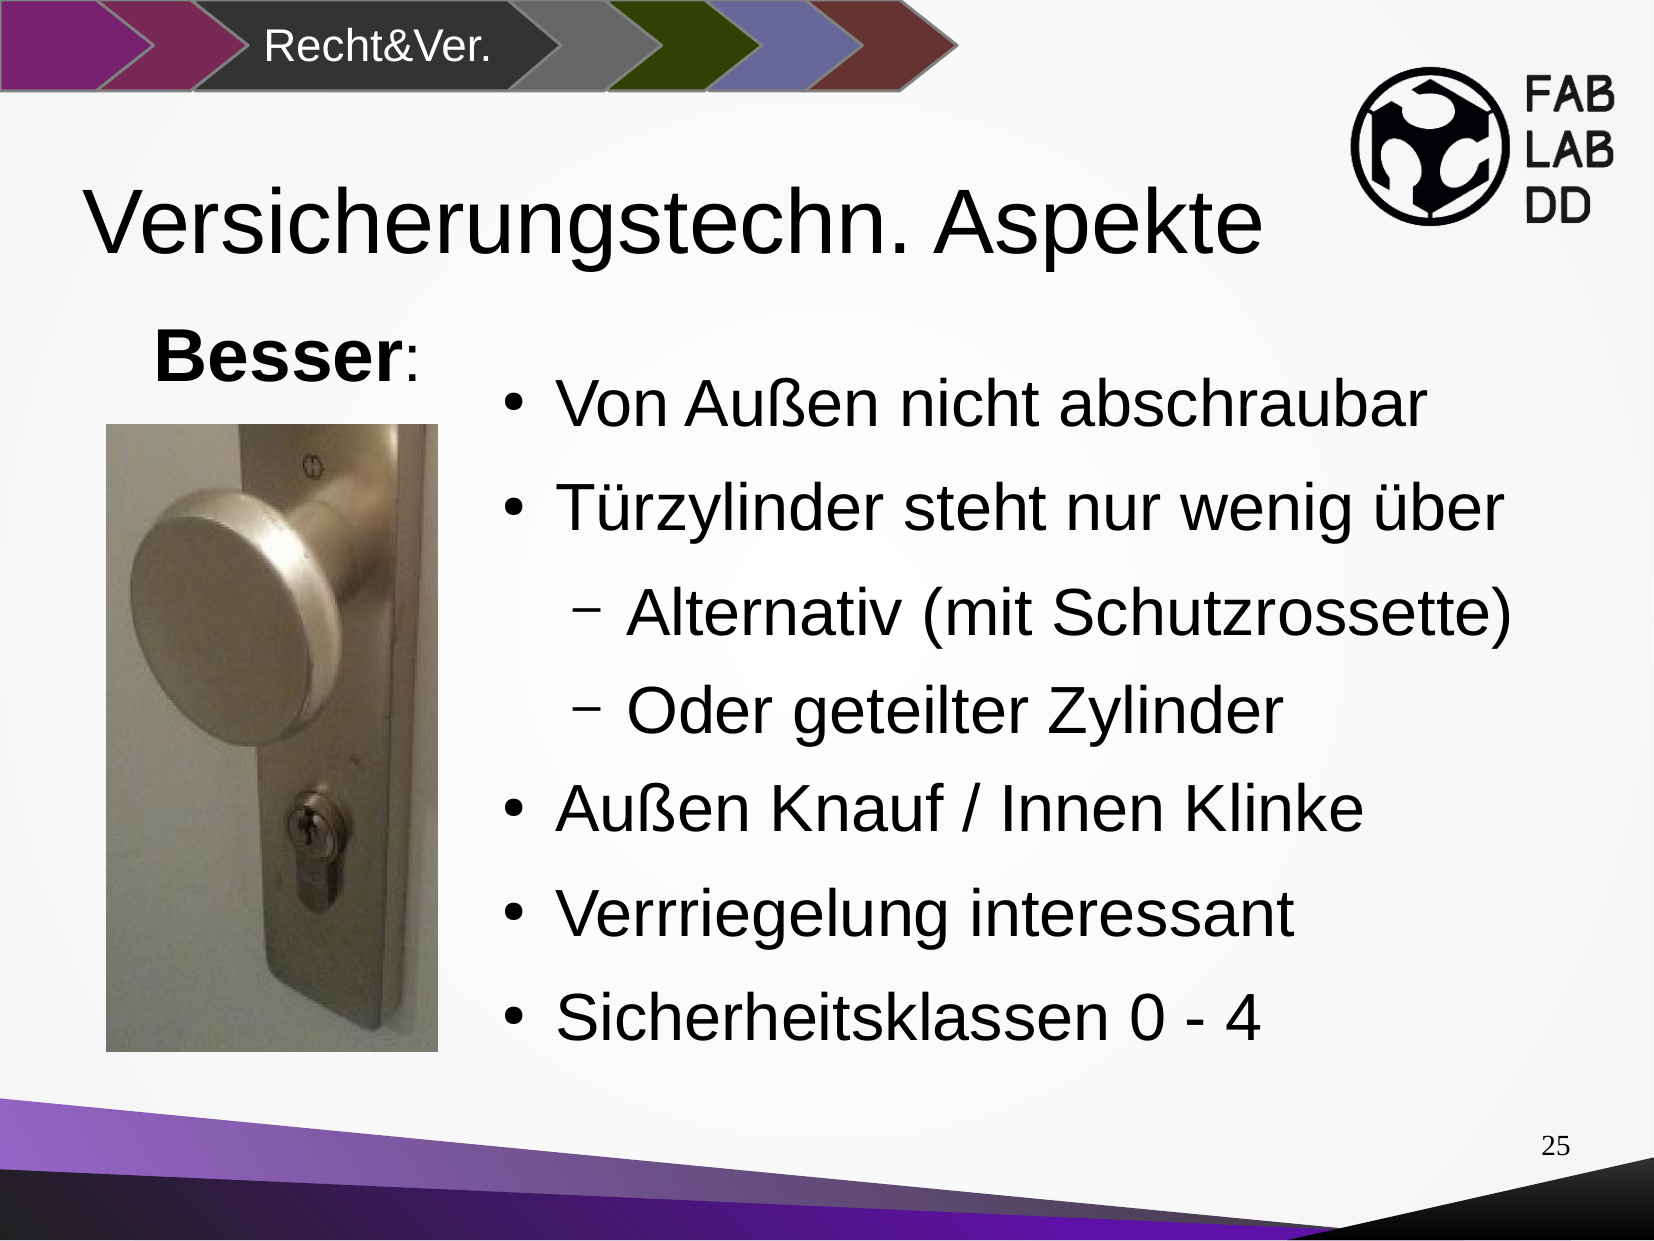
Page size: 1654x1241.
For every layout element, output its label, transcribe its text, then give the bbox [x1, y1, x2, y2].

picture [106, 424, 438, 1052]
list Von Außen nicht abschraubar Türzylinder steht nur wenig über Alternativ (mit Schutzrossette) Oder geteilter Zylinder Außen Knauf / Innen Klinke Verrriegelung interessant Sicherheitsklassen 0 - 4 [484, 366, 1583, 1086]
title Versicherungstechn. Aspekte [82, 118, 1300, 326]
picture [1324, 36, 1642, 257]
list Besser: [82, 313, 461, 414]
text_box Recht&Ver. [194, 0, 562, 91]
text_box [509, 0, 958, 91]
text_box [0, 0, 249, 91]
